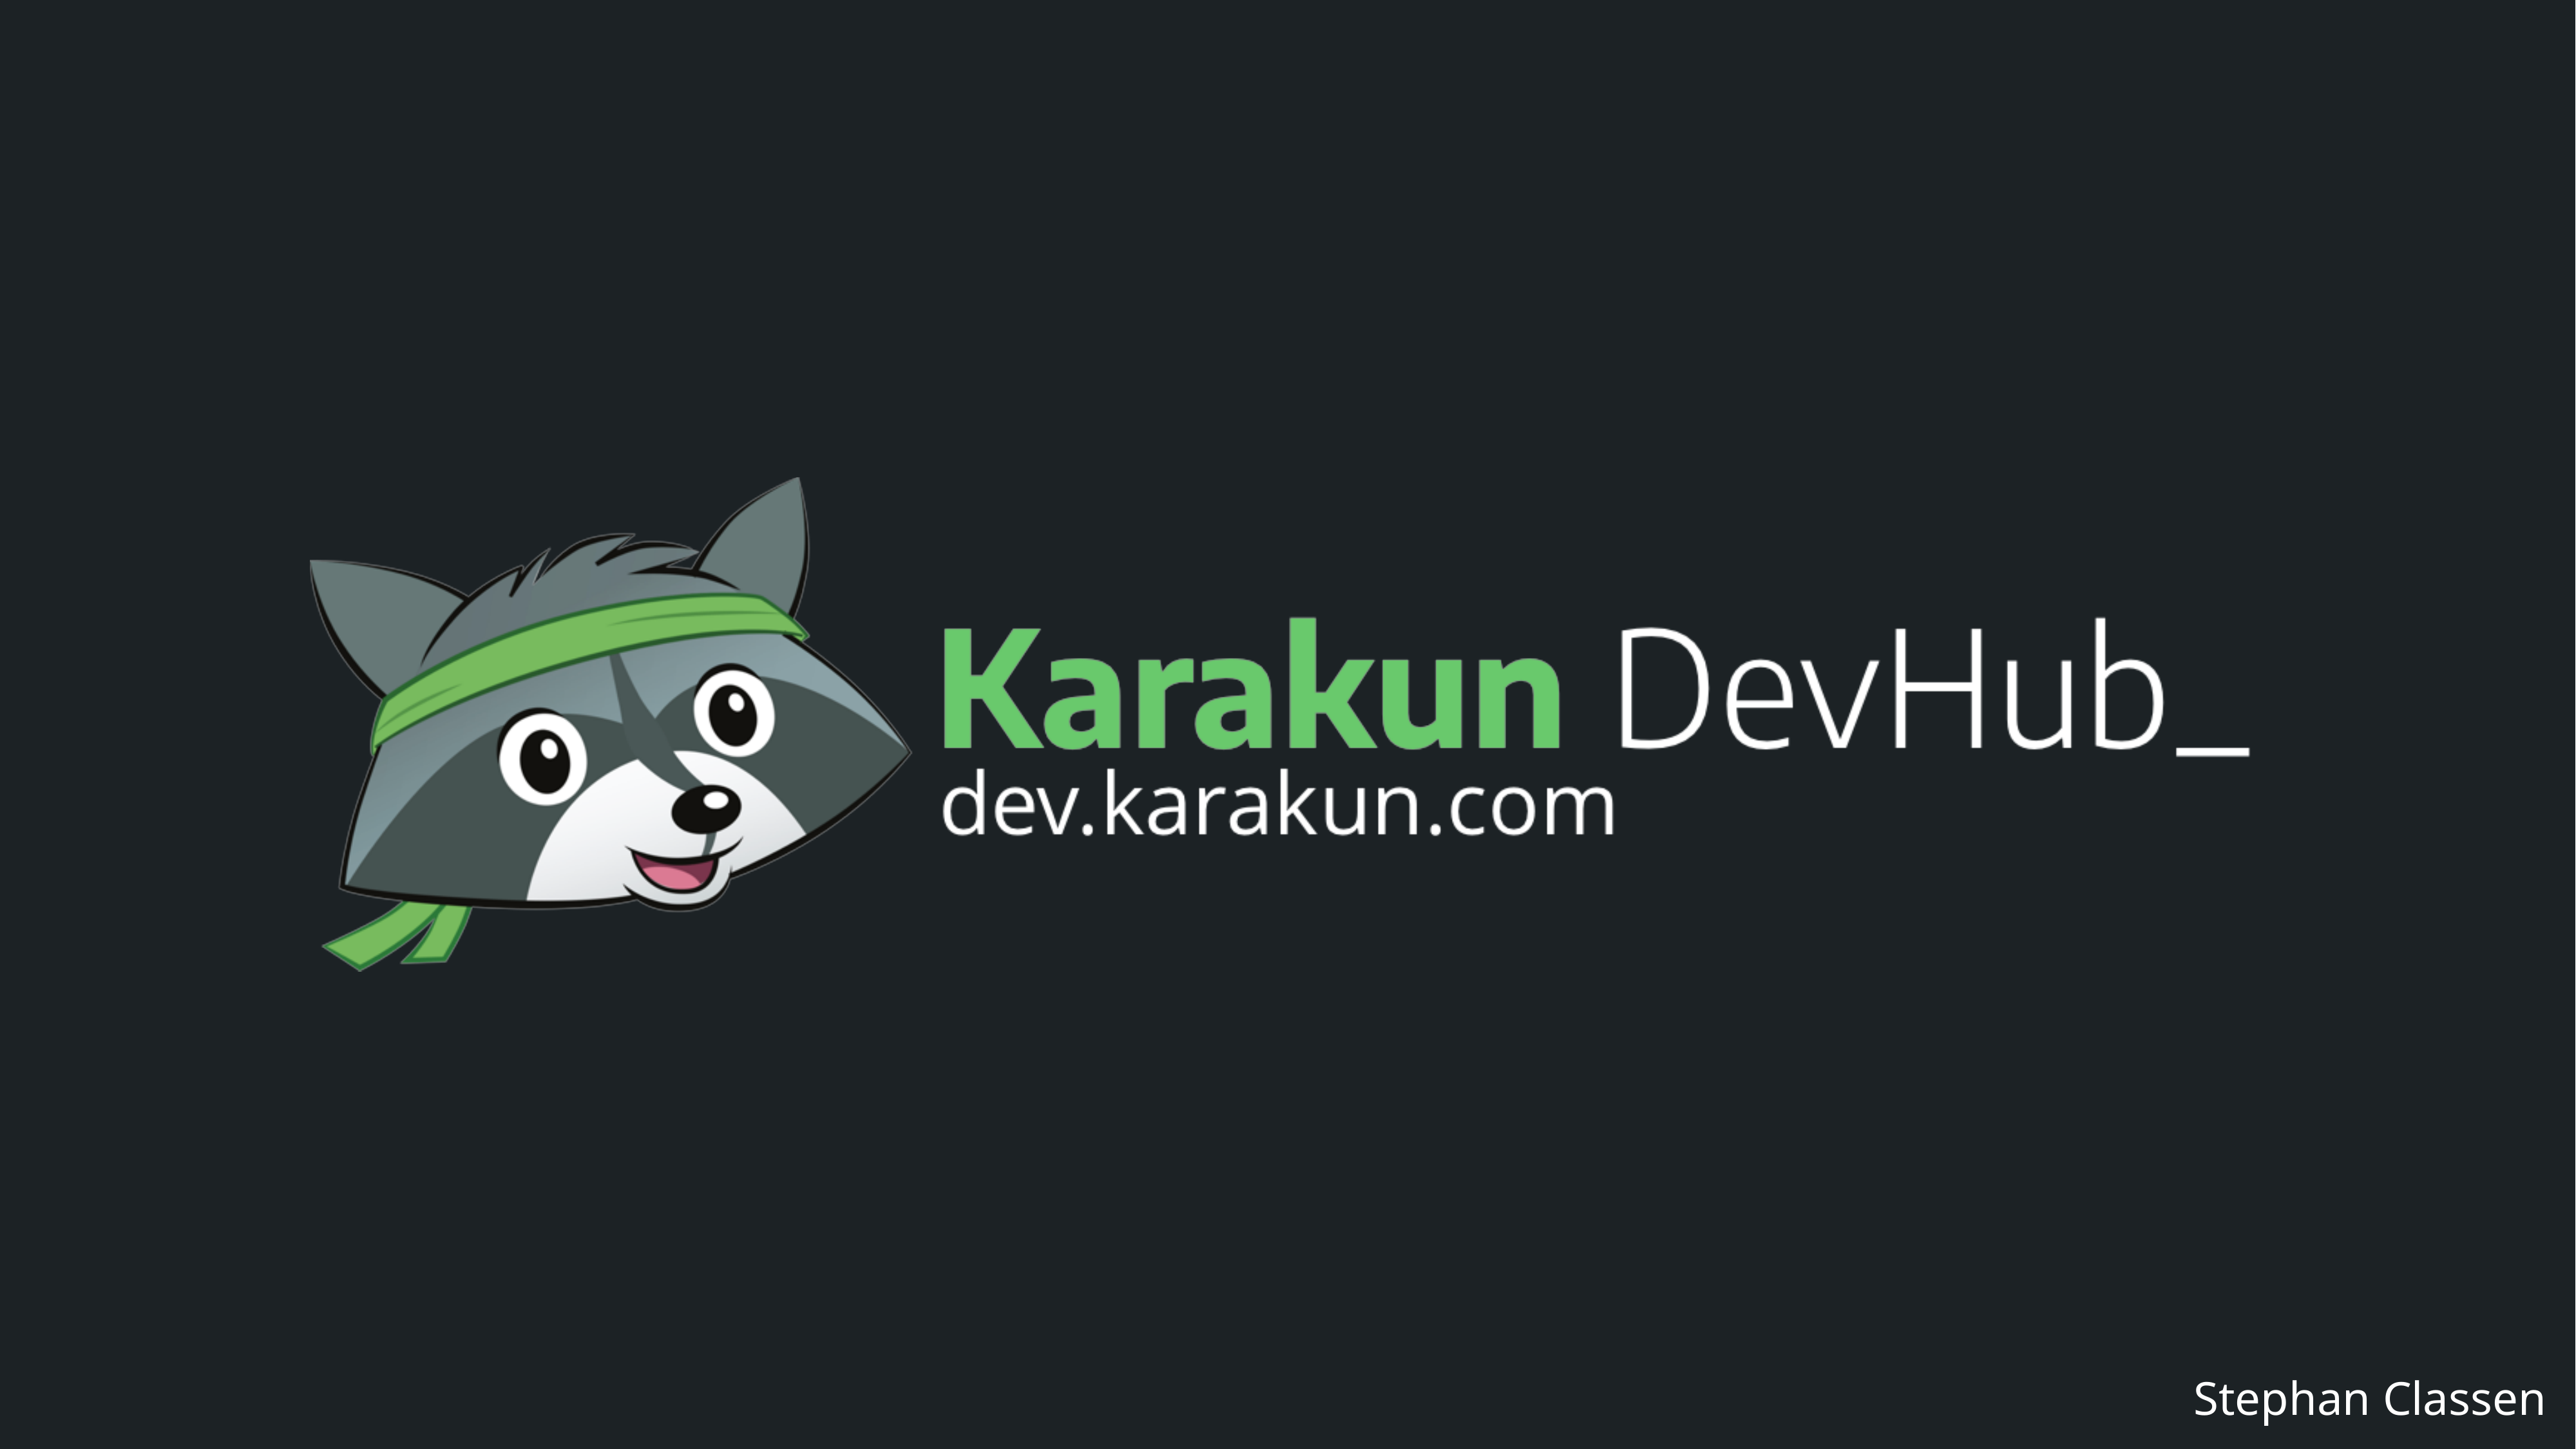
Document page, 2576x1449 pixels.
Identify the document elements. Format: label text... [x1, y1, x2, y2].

picture [310, 477, 2266, 972]
text_box Stephan Classen [1795, 1361, 2557, 1434]
